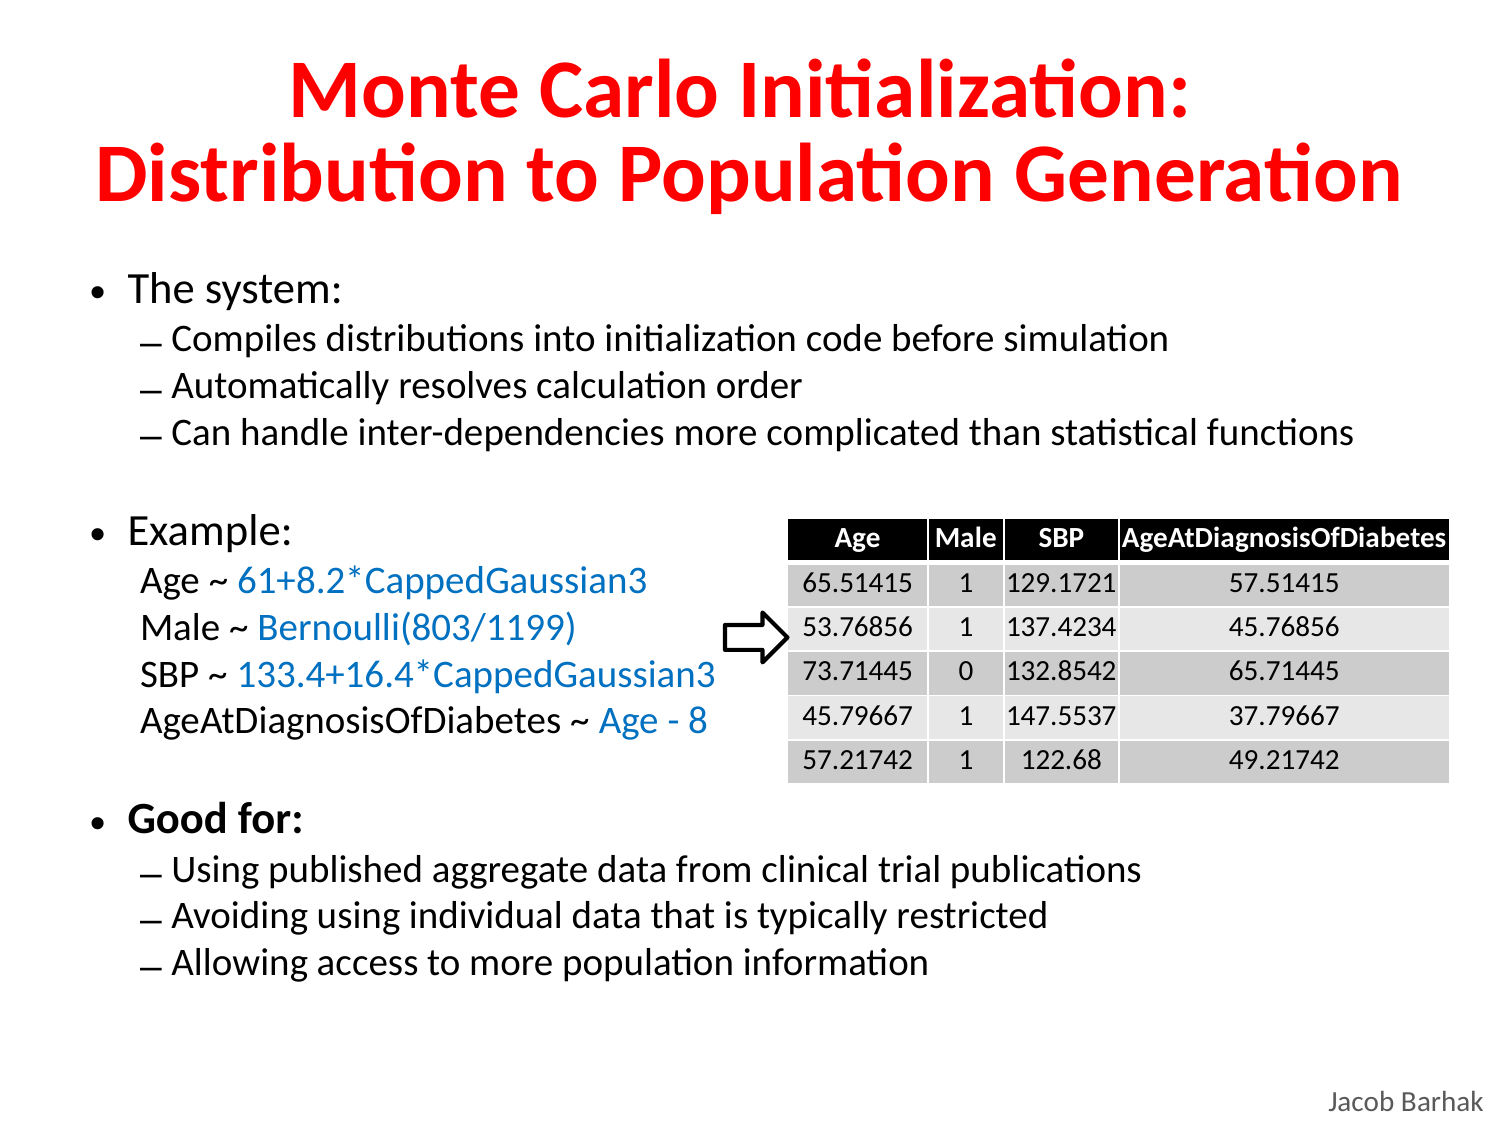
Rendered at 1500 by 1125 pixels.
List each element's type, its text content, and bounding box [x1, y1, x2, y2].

table_cell 65.51415 [788, 565, 927, 606]
table_cell 1 [929, 565, 1003, 606]
table_cell 65.71445 [1120, 652, 1449, 695]
table_header AgeAtDiagnosisOfDiabetes [1120, 519, 1449, 560]
table_header Age [788, 519, 927, 560]
text_box Monte Carlo Initialization: Distribution to Population Generation [75, 45, 1425, 233]
table_cell 45.79667 [788, 696, 927, 739]
table_cell 1 [929, 741, 1003, 783]
table_cell 1 [929, 696, 1003, 739]
table_cell 129.1721 [1005, 565, 1118, 606]
table_cell 132.8542 [1005, 652, 1118, 695]
table_cell 73.71445 [788, 652, 927, 695]
table_cell 137.4234 [1005, 608, 1118, 650]
table_cell 37.79667 [1120, 696, 1449, 739]
table_cell 1 [929, 608, 1003, 650]
table_cell 49.21742 [1120, 741, 1449, 783]
table_header SBP [1005, 519, 1118, 560]
table_cell 0 [929, 652, 1003, 695]
text_box [725, 612, 788, 663]
table_cell 45.76856 [1120, 608, 1449, 650]
table_cell 53.76856 [788, 608, 927, 650]
table_header Male [929, 519, 1003, 560]
table_cell 57.51415 [1120, 565, 1449, 606]
table_cell 57.21742 [788, 741, 927, 783]
table_cell 147.5537 [1005, 696, 1118, 739]
table_cell 122.68 [1005, 741, 1118, 783]
text_box The system: Compiles distributions into initialization code before simulation Automatically resolves calculation order Can handle inter-dependencies more complicated than statistical functions Example: Age ~ 61+8.2*CappedGaussian3 Male ~ Bernoulli(803/1199) SBP ~ 133.4+16.4*CappedGaussian3 AgeAtDiagnosisOfDiabetes ~ Age - 8 Good for: Using published aggregate data from clinical trial publications Avoiding using individual data that is typically restricted Allowing access to more population information [75, 262, 1425, 1005]
